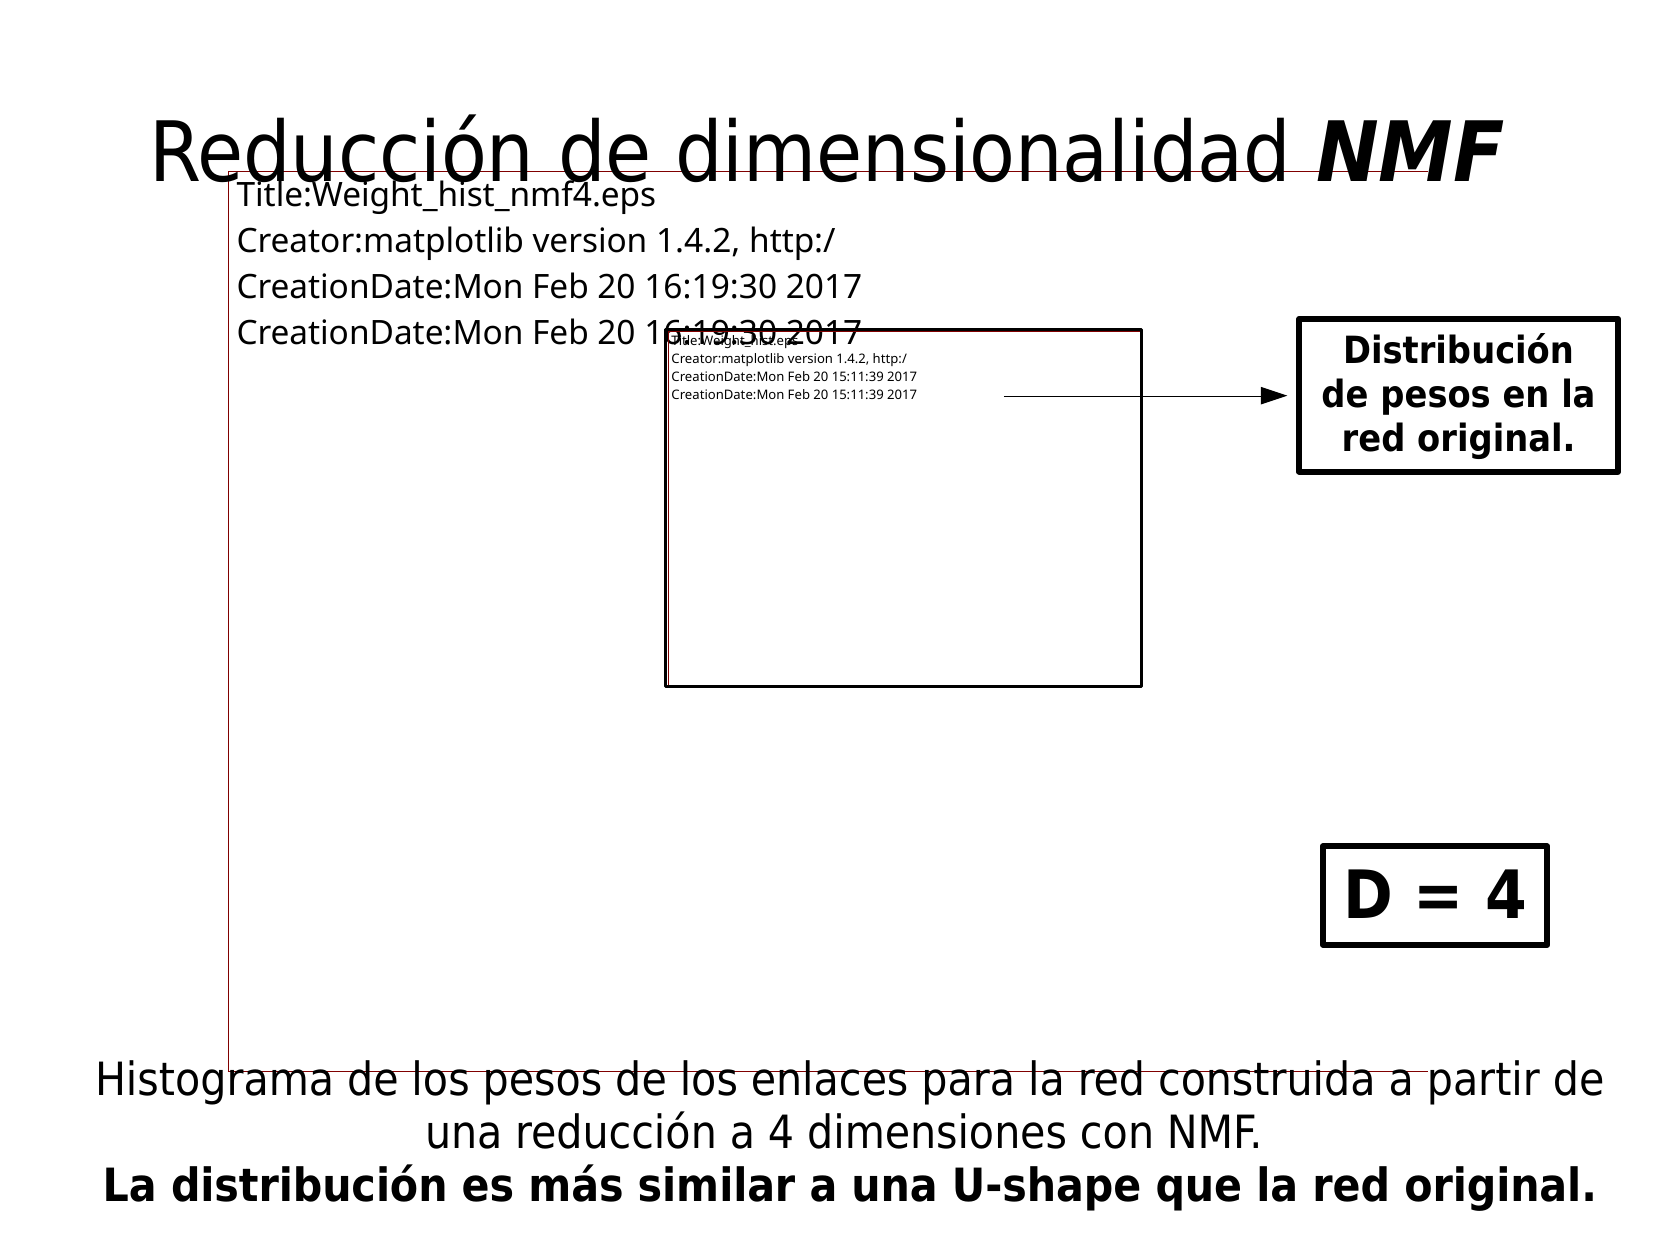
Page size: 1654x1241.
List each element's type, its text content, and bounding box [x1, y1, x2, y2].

title Reducción de dimensionalidad NMF [82, 49, 1571, 257]
text_box Distribución de pesos en la red original. [1299, 318, 1619, 472]
picture [225, 257, 1428, 1045]
text_box Histograma de los pesos de los enlaces para la red construida a partir de una reducción a 4 dimensiones con NMF. La distribución es más similar a una U-shape que la red original. [53, 1045, 1648, 1221]
text_box D = 4 [1322, 846, 1548, 945]
